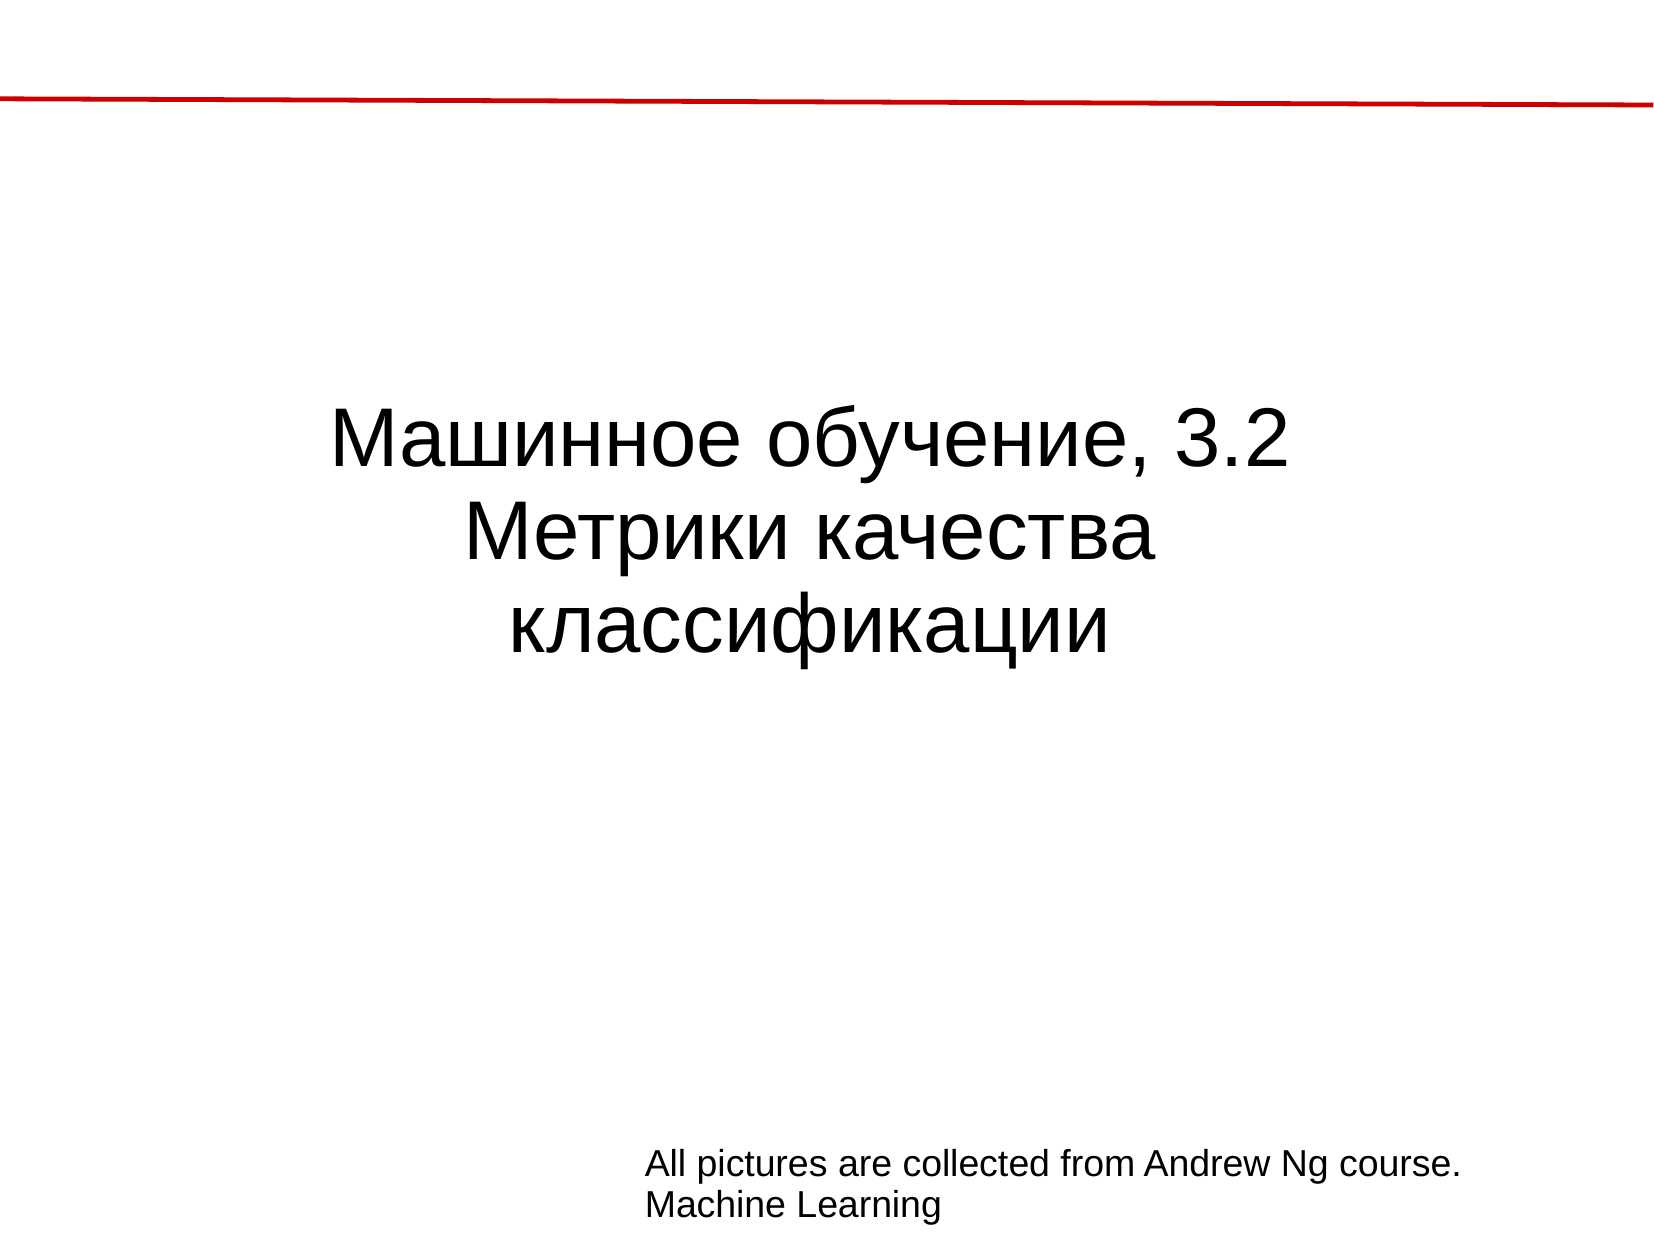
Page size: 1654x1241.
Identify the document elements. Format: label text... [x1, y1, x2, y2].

text_box Машинное обучение, 3.2 Метрики качества классификации [225, 384, 1396, 679]
text_box All pictures are collected from Andrew Ng course. Machine Learning [630, 1134, 1654, 1234]
